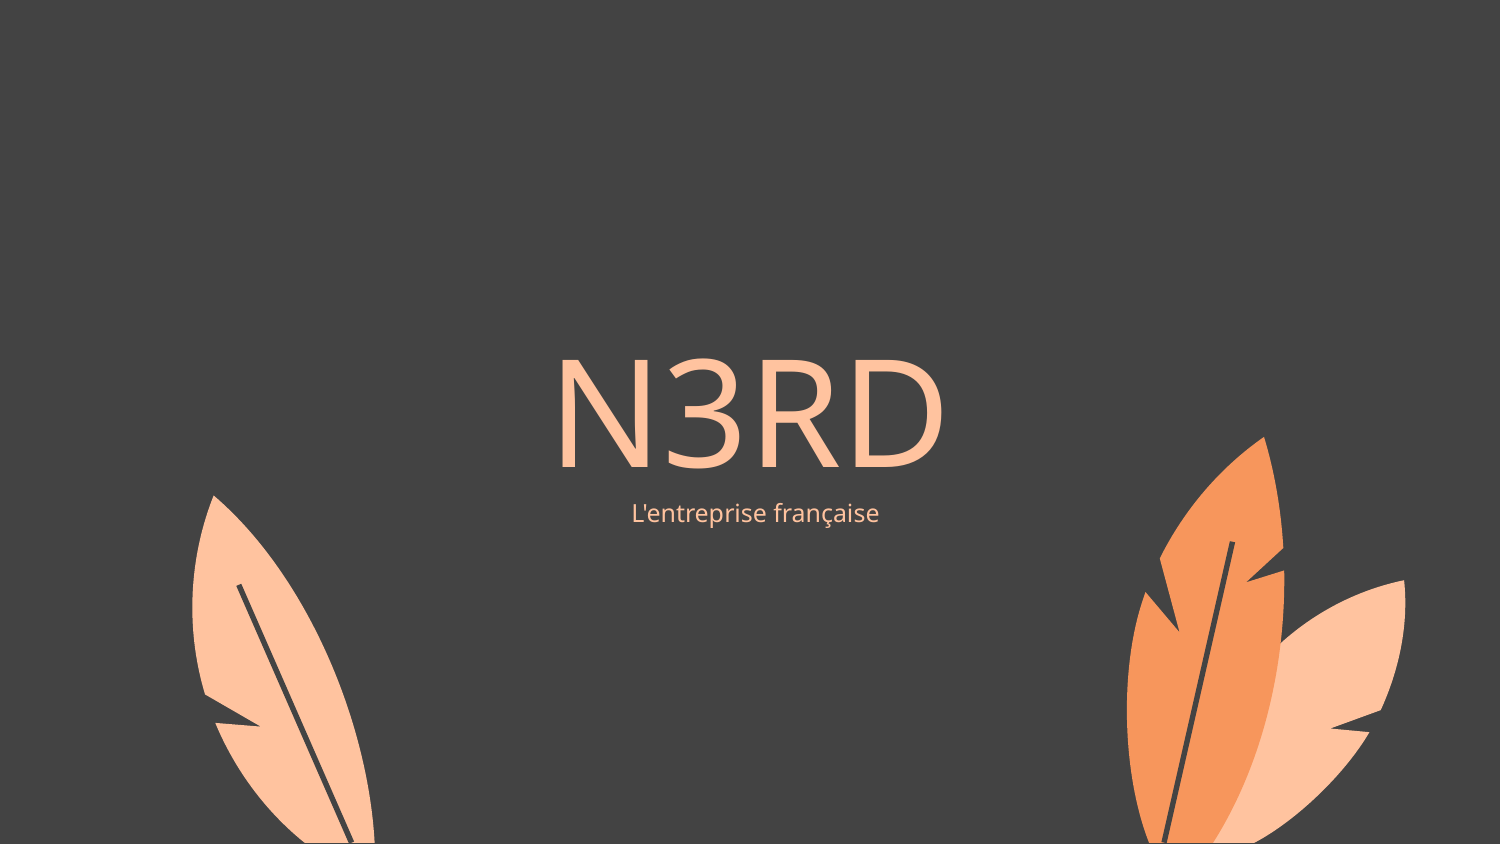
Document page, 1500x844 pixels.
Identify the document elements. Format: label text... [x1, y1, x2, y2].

title N3RD [260, 314, 1240, 498]
subtitle L'entreprise française [305, 498, 1197, 619]
text_box [192, 495, 375, 844]
text_box [1126, 436, 1406, 844]
